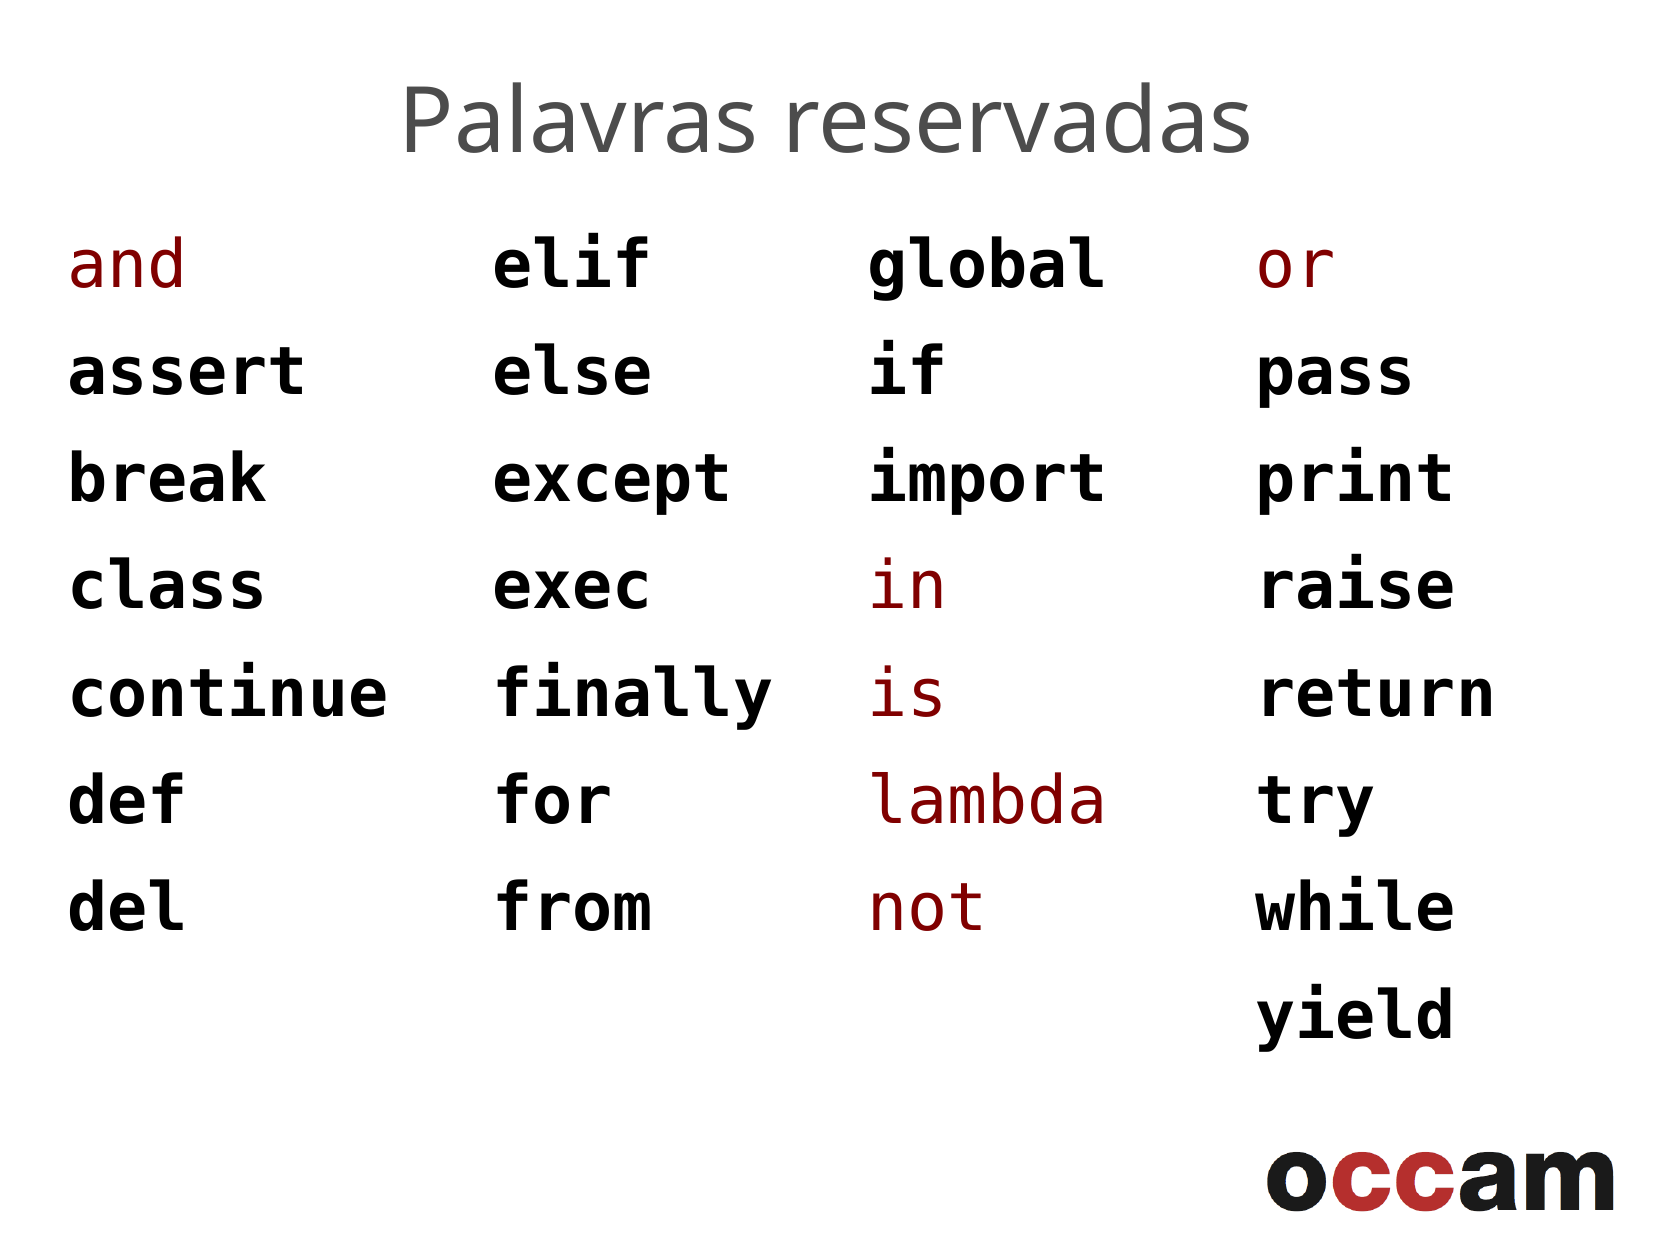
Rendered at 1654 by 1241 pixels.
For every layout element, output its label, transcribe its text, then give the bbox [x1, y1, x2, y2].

list and assert break class continue def del [49, 225, 451, 1088]
list global if import in is lambda not [849, 225, 1201, 1073]
picture [1237, 1122, 1643, 1241]
list or pass print raise return try while yield [1237, 225, 1589, 1073]
title Palavras reservadas [82, 13, 1571, 222]
list elif else except exec finally for from [474, 225, 849, 1073]
